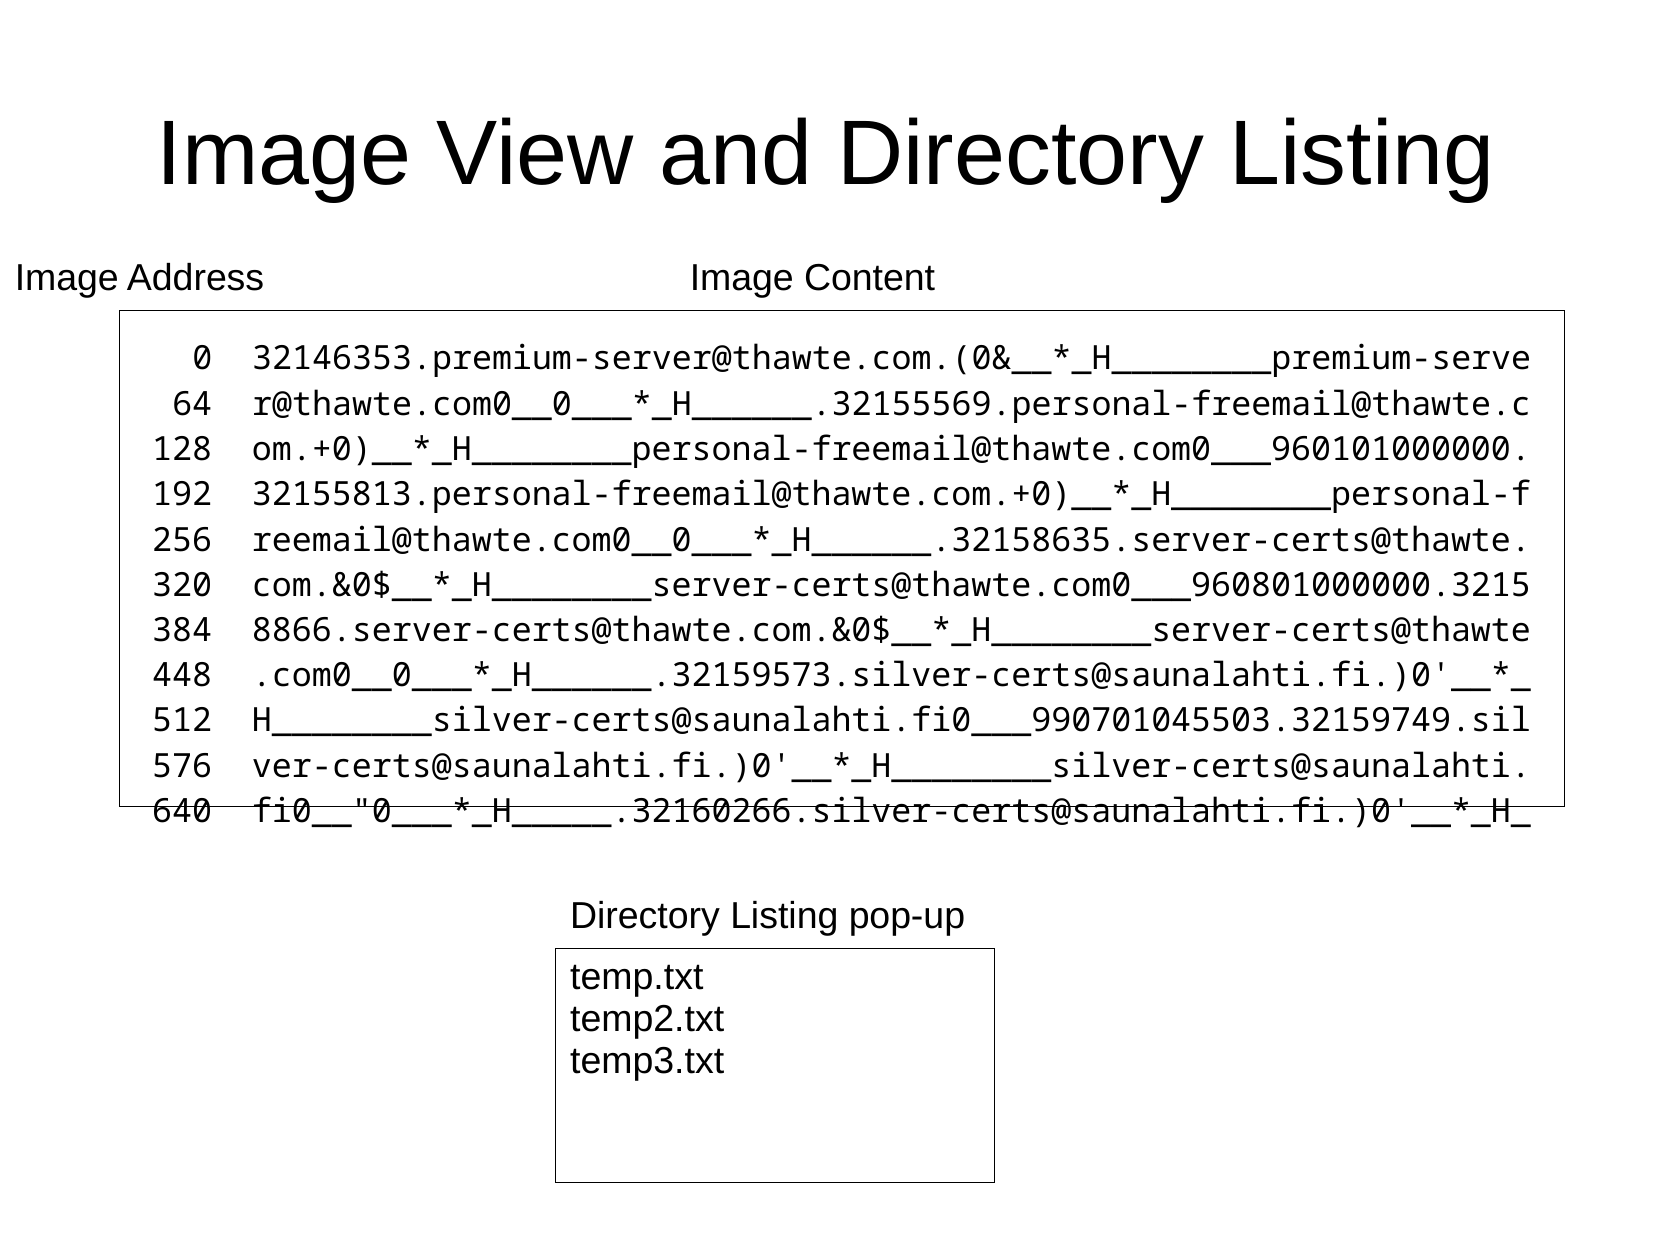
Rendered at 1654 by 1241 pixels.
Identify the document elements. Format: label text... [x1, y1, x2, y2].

title Image View and Directory Listing [82, 56, 1571, 250]
text_box 0 32146353.premium-server@thawte.com.(0&__*_H________premium-serve 64 r@thawte.com0__0___*_H______.32155569.personal-freemail@thawte.c 128 om.+0)__*_H________personal-freemail@thawte.com0___960101000000. 192 32155813.personal-freemail@thawte.com.+0)__*_H________personal-f 256 reemail@thawte.com0__0___*_H______.32158635.server-certs@thawte. 320 com.&0$__*_H________server-certs@thawte.com0___960801000000.3215 384 8866.server-certs@thawte.com.&0$__*_H________server-certs@thawte 448 .com0__0___*_H______.32159573.silver-certs@saunalahti.fi.)0'__*_ 512 H________silver-certs@saunalahti.fi0___990701045503.32159749.sil 576 ver-certs@saunalahti.fi.)0'__*_H________silver-certs@saunalahti. 640 fi0__"0___*_H_____.32160266.silver-certs@saunalahti.fi.)0'__*_H_ [97, 327, 1548, 813]
text_box Image Address Image Content [0, 249, 831, 311]
text_box Directory Listing pop-up [555, 886, 910, 949]
text_box 0 32146353.premium-server@thawte.com.(0&__*_H________premium-serve 64 r@thawte.com0__0___*_H______.32155569.personal-freemail@thawte.c 128 om.+0)__*_H________personal-freemail@thawte.com0___960101000000. 192 32155813.personal-freemail@thawte.com.+0)__*_H________personal-f 256 reemail@thawte.com0__0___*_H______.32158635.server-certs@thawte. 320 com.&0$__*_H________server-certs@thawte.com0___960801000000.3215 384 8866.server-certs@thawte.com.&0$__*_H________server-certs@thawte 448 .com0__0___*_H______.32159573.silver-certs@saunalahti.fi.)0'__*_ 512 H________silver-certs@saunalahti.fi0___990701045503.32159749.sil 576 ver-certs@saunalahti.fi.)0'__*_H________silver-certs@saunalahti. 640 fi0__"0___*_H_____.32160266.silver-certs@saunalahti.fi.)0'__*_H_ [120, 327, 1548, 806]
text_box temp.txt temp2.txt temp3.txt [555, 949, 712, 1104]
